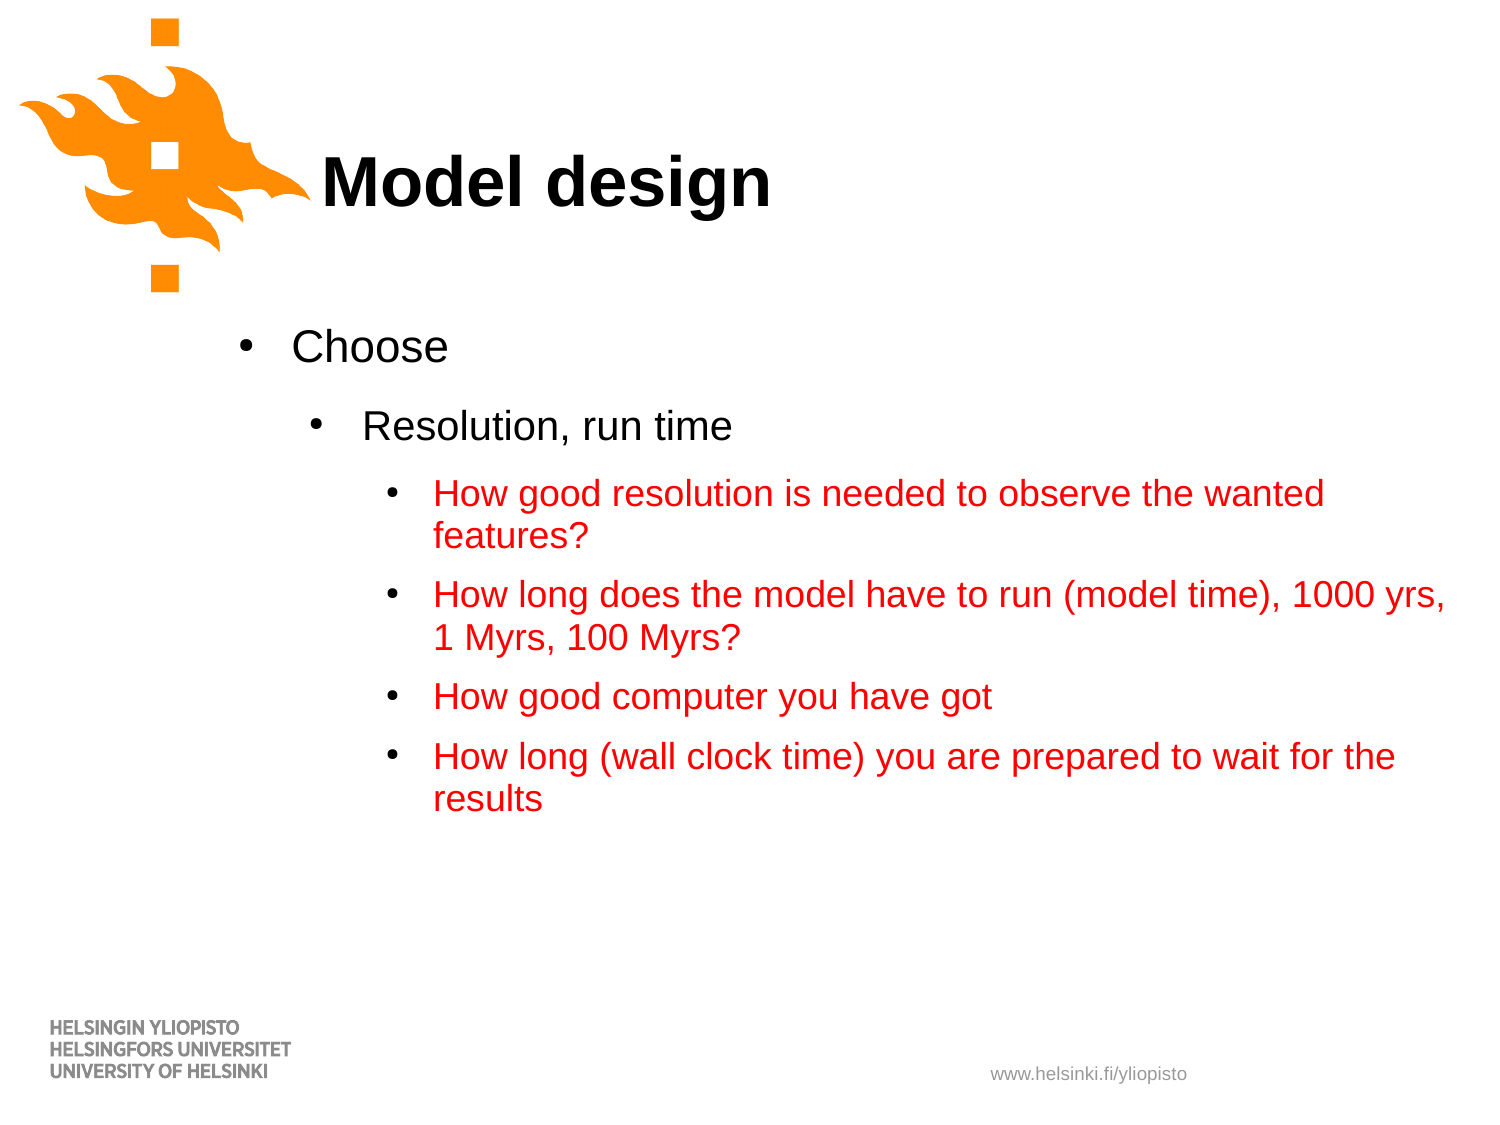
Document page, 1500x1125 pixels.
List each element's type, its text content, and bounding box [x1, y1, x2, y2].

title Model design [321, 87, 1447, 276]
picture [32, 1001, 309, 1096]
list Choose Resolution, run time How good resolution is needed to observe the wanted features? How long does the model have to run (model time), 1000 yrs, 1 Myrs, 100 Myrs? How good computer you have got How long (wall clock time) you are prepared to wait for the results [220, 321, 1447, 974]
picture [0, 0, 337, 318]
